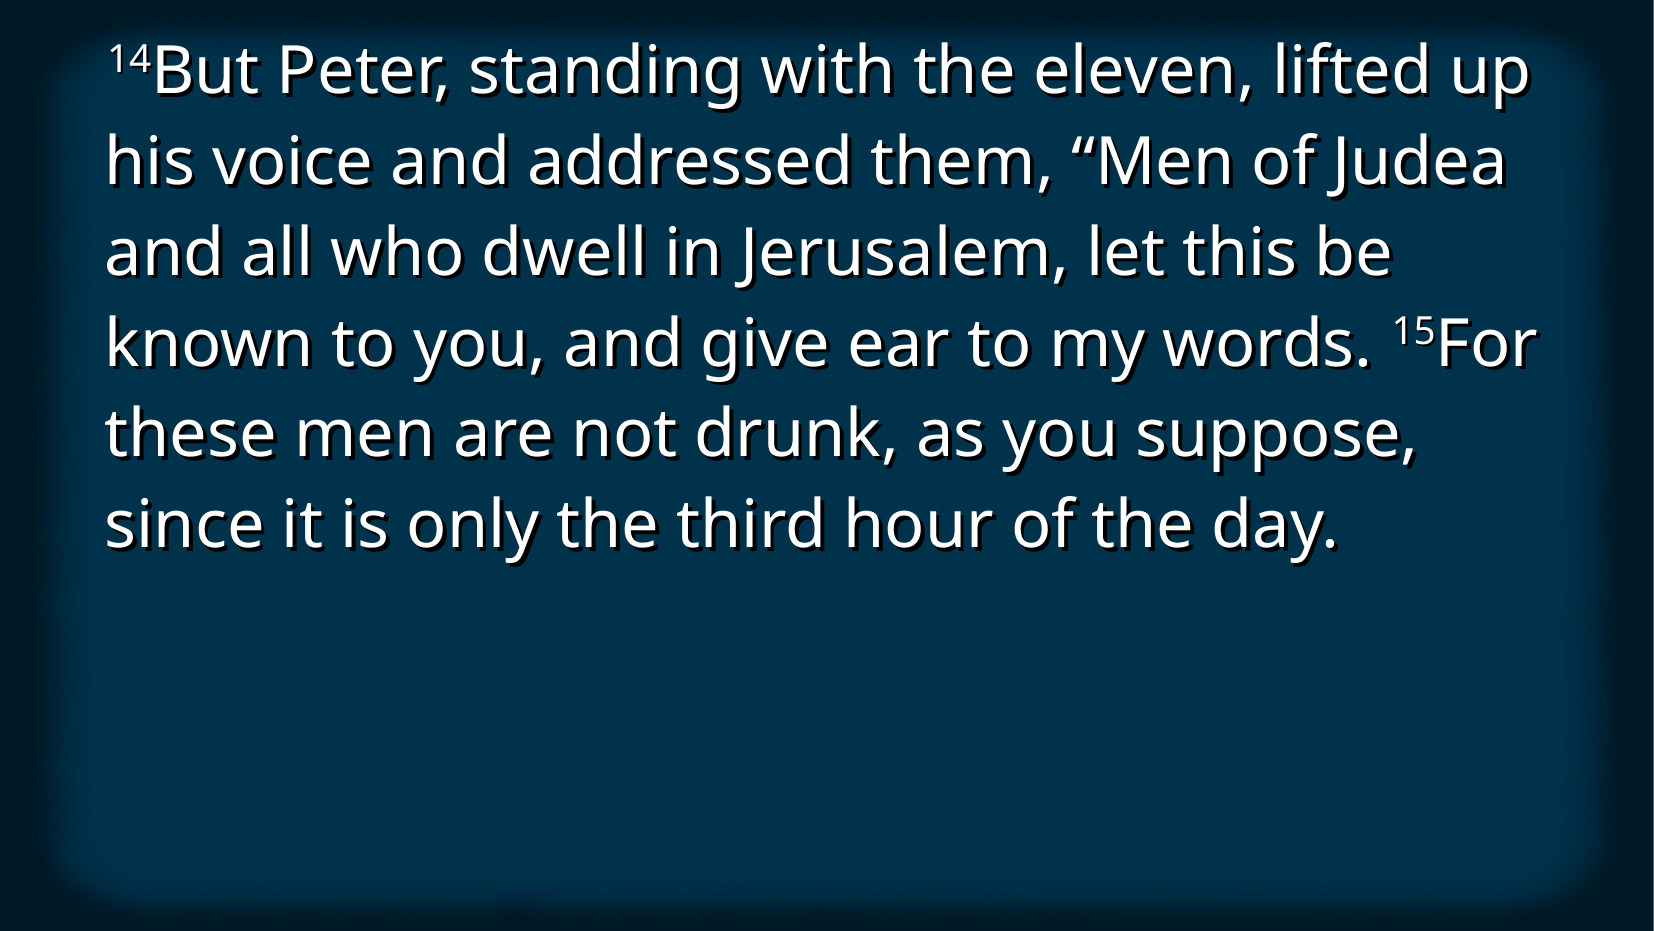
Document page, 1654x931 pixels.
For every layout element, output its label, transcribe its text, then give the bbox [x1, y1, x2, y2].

picture [0, 0, 1654, 931]
text_box 14But Peter, standing with the eleven, lifted up his voice and addressed them, “Men of Judea and all who dwell in Jerusalem, let this be known to you, and give ear to my words. 15For these men are not drunk, as you suppose, since it is only the third hour of the day. [90, 15, 1561, 563]
